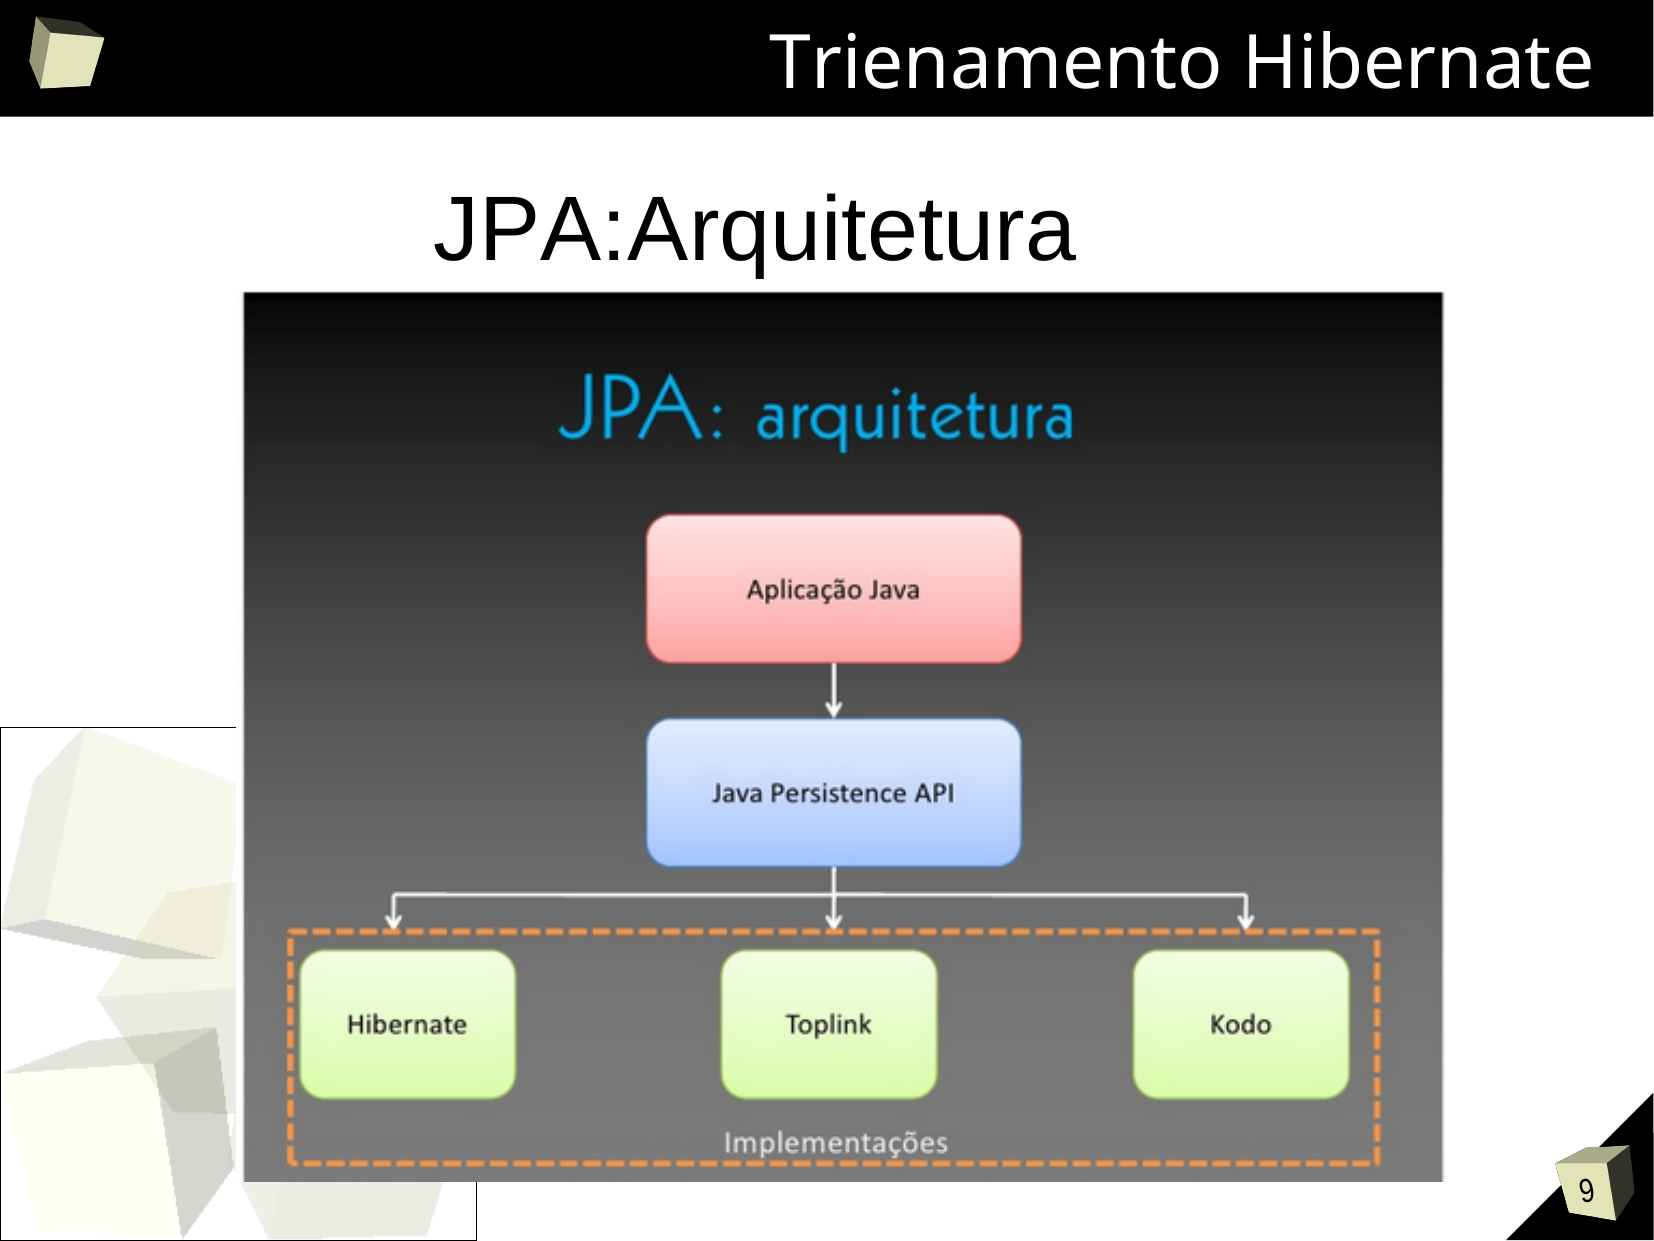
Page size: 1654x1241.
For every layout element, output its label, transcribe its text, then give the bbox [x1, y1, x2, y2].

list JPA:Arquitetura [44, 177, 1611, 1214]
title Trienamento Hibernate [118, 0, 1595, 119]
picture [236, 291, 1447, 1182]
picture [1, 728, 476, 1240]
